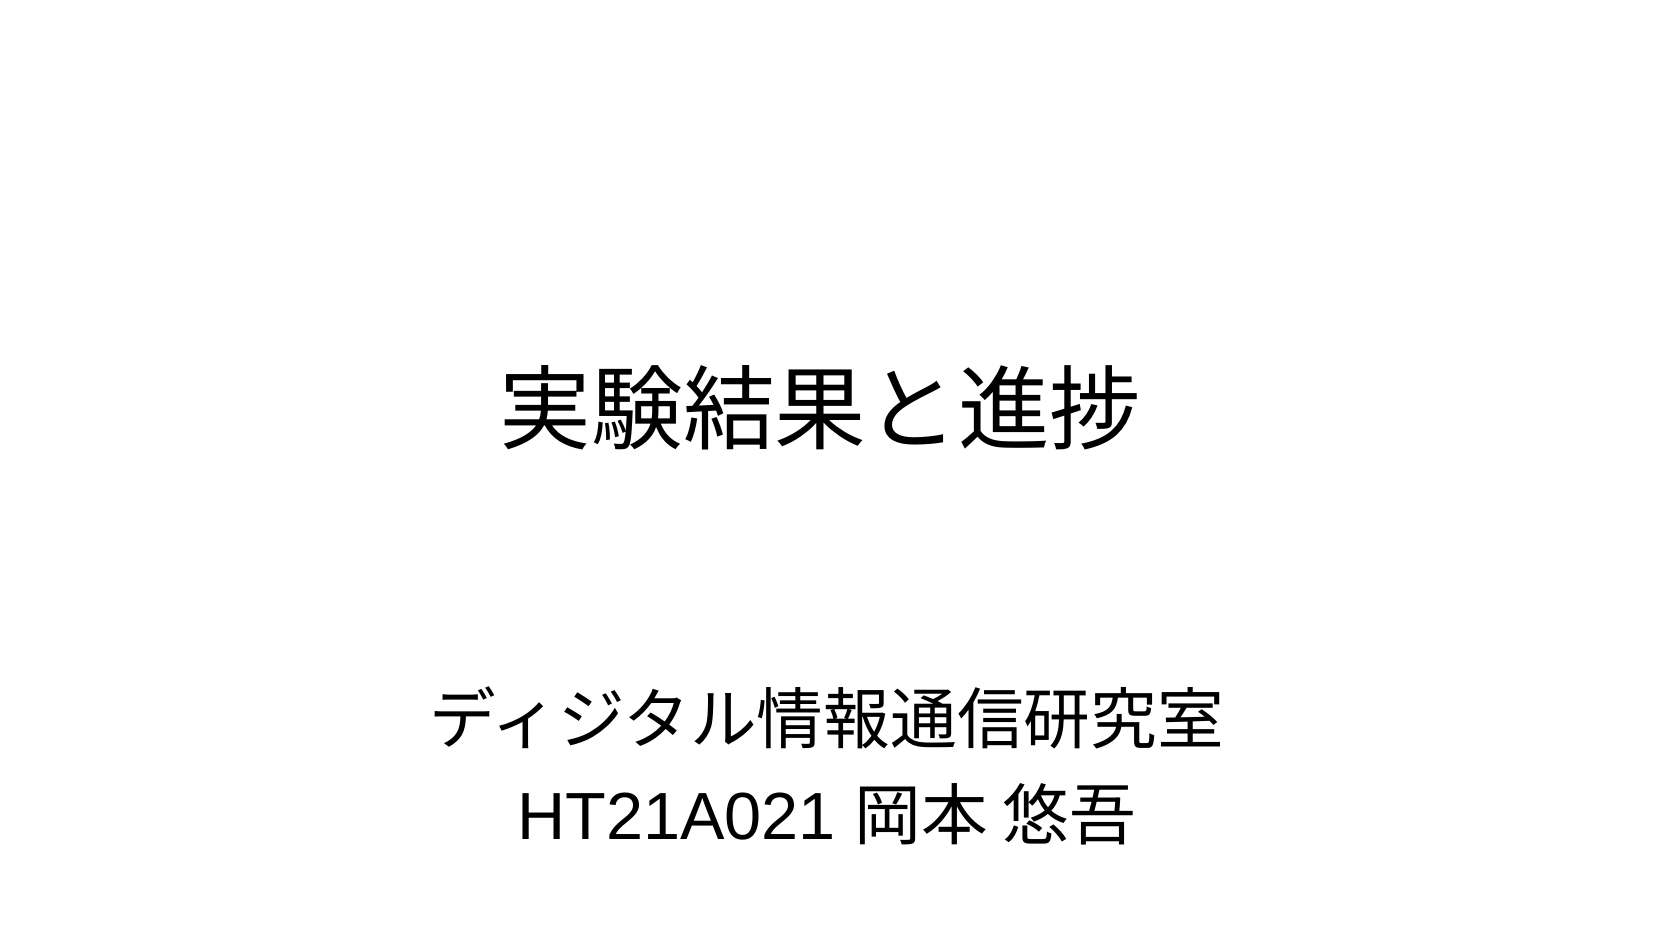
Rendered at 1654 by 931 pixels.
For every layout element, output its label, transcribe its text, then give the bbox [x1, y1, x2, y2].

subtitle ディジタル情報通信研究室 HT21A021 岡本 悠吾 [82, 620, 1571, 905]
title 実験結果と進捗 [76, 324, 1565, 481]
